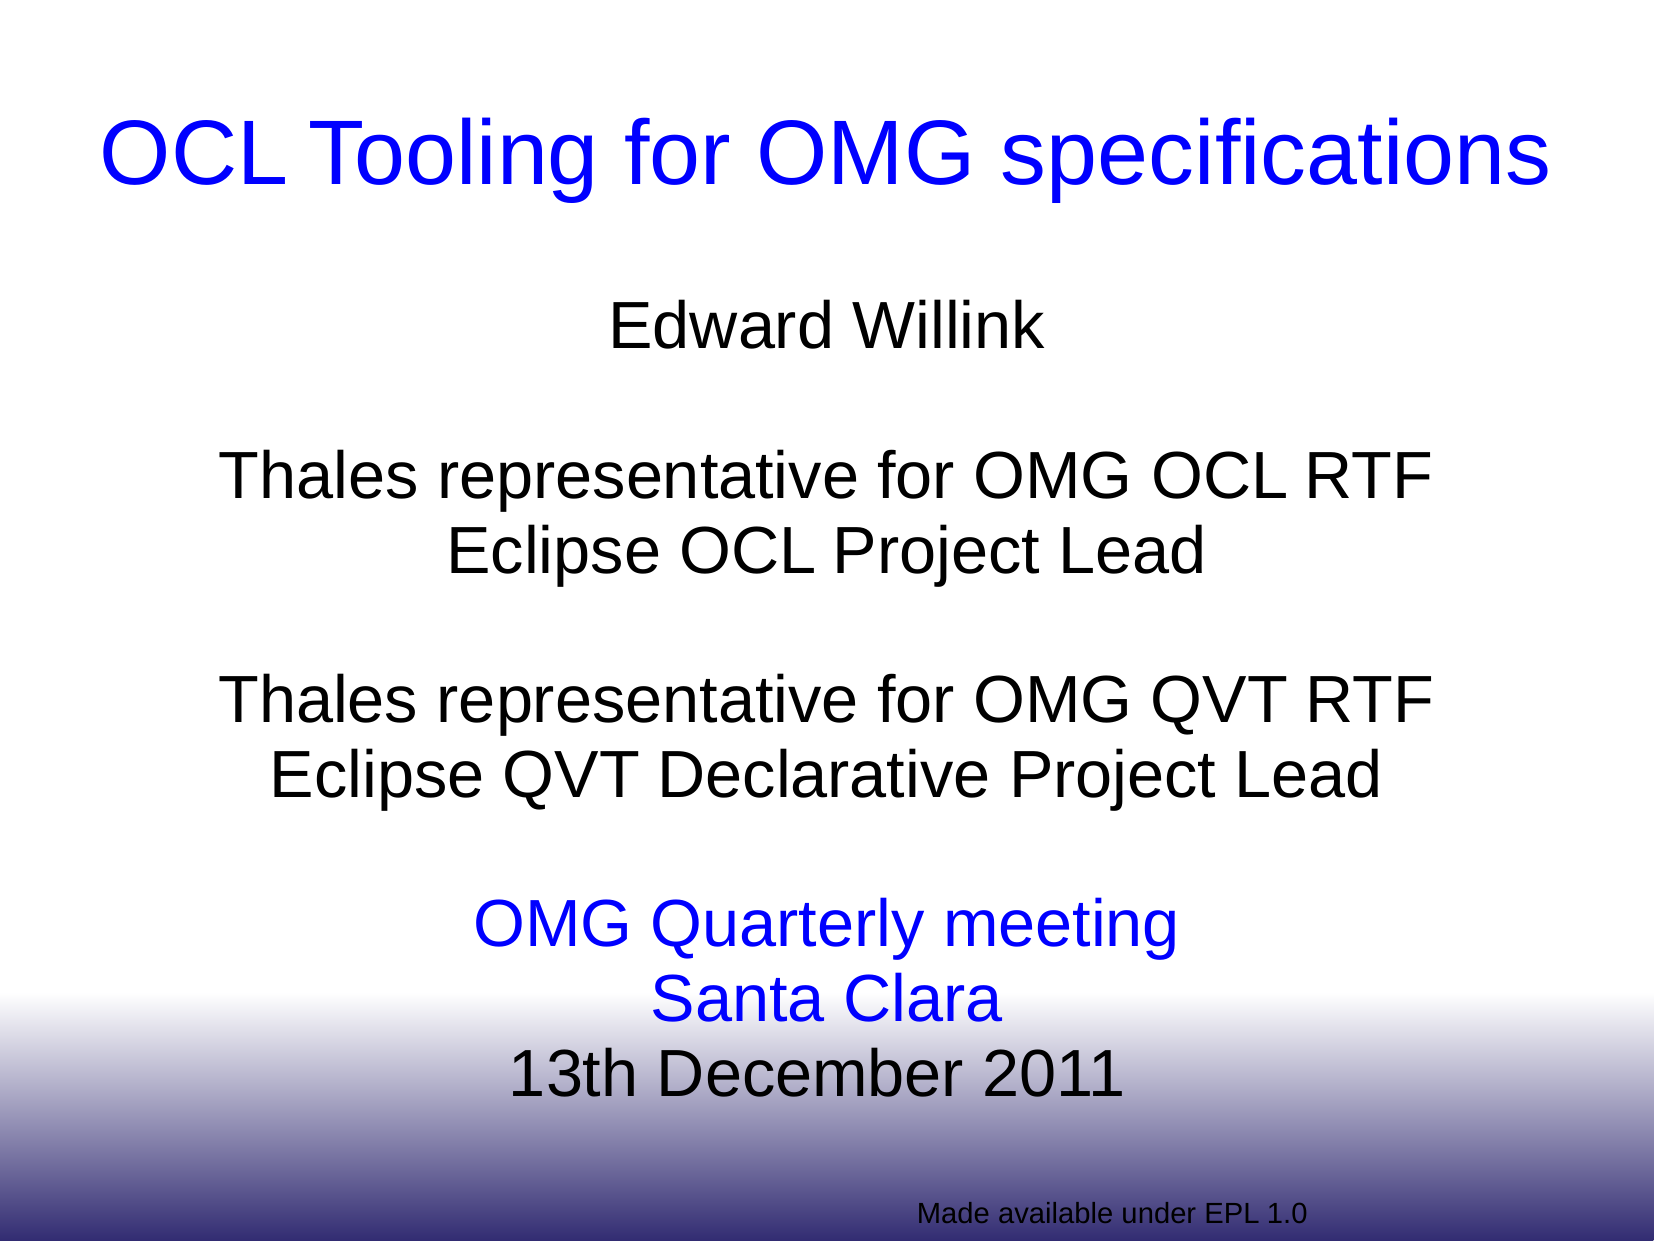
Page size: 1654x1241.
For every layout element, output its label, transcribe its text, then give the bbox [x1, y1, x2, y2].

title OCL Tooling for OMG specifications [82, 56, 1571, 250]
subtitle Edward Willink Thales representative for OMG OCL RTF Eclipse OCL Project Lead Thales representative for OMG QVT RTF Eclipse QVT Declarative Project Lead OMG Quarterly meeting Santa Clara 13th December 2011 [82, 288, 1571, 1111]
